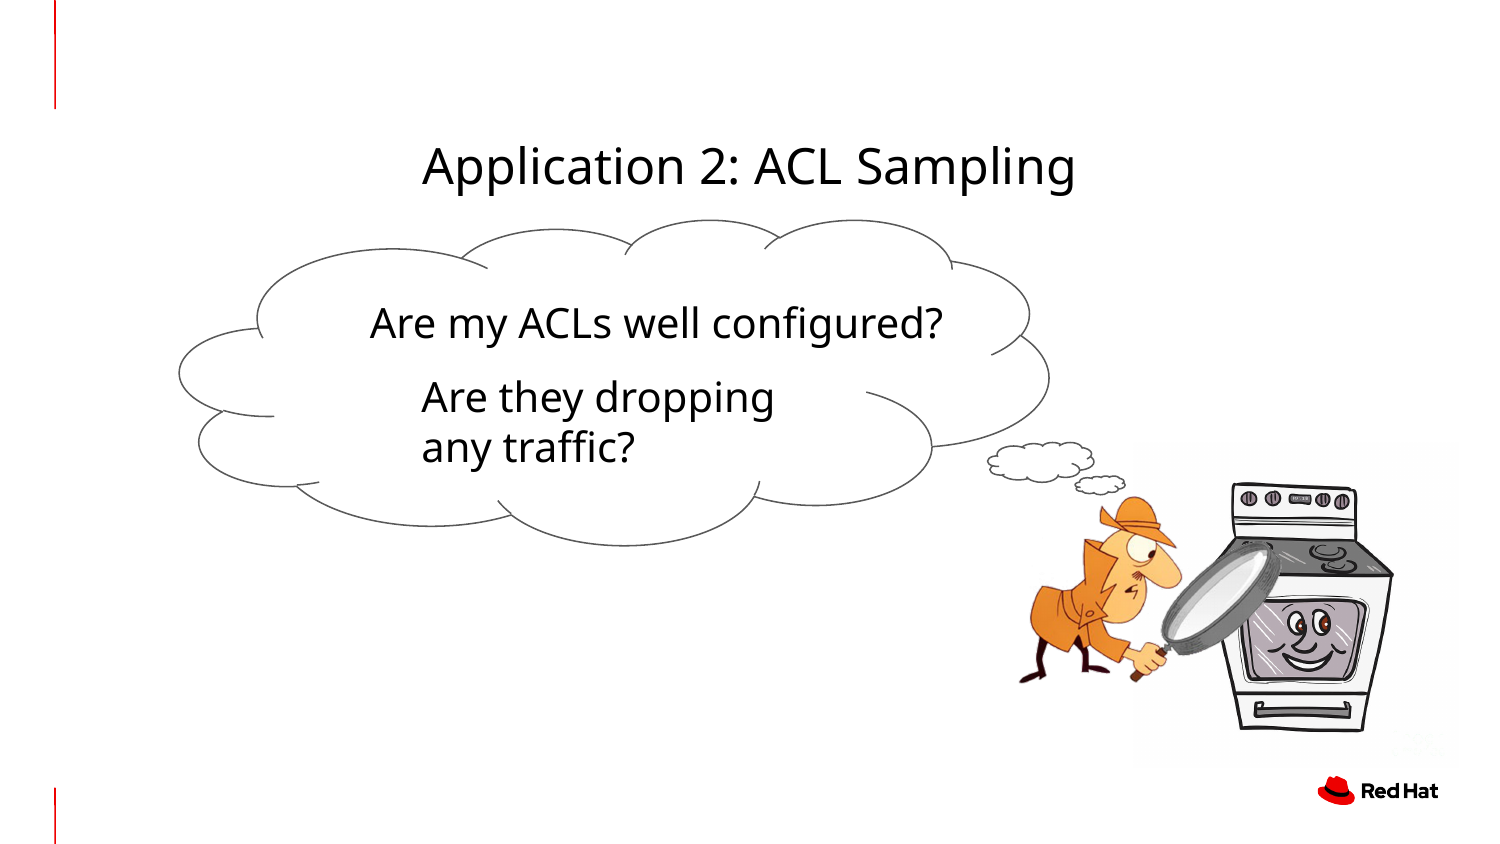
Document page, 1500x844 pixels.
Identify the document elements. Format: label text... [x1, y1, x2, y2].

picture [1317, 776, 1438, 805]
text_box Are they dropping any traffic? [406, 356, 823, 487]
picture [1016, 442, 1459, 768]
title Application 2: ACL Sampling [215, 116, 1285, 186]
text_box Are my ACLs well configured? [354, 281, 968, 362]
